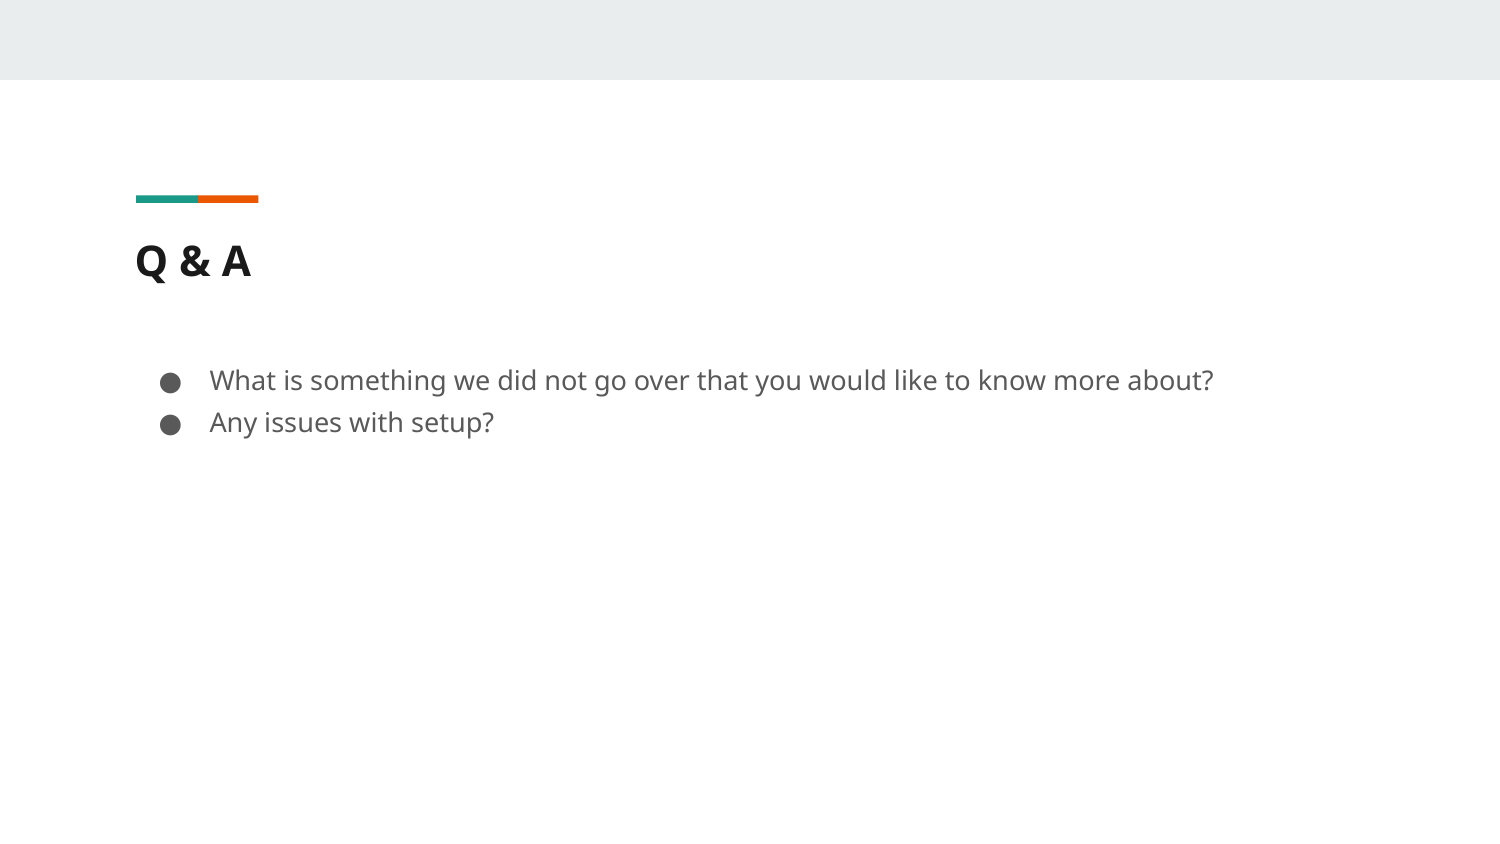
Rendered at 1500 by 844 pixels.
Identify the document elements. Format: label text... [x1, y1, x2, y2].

title Q & A [119, 216, 1381, 305]
list What is something we did not go over that you would like to know more about? Any issues with setup? [119, 341, 1381, 712]
